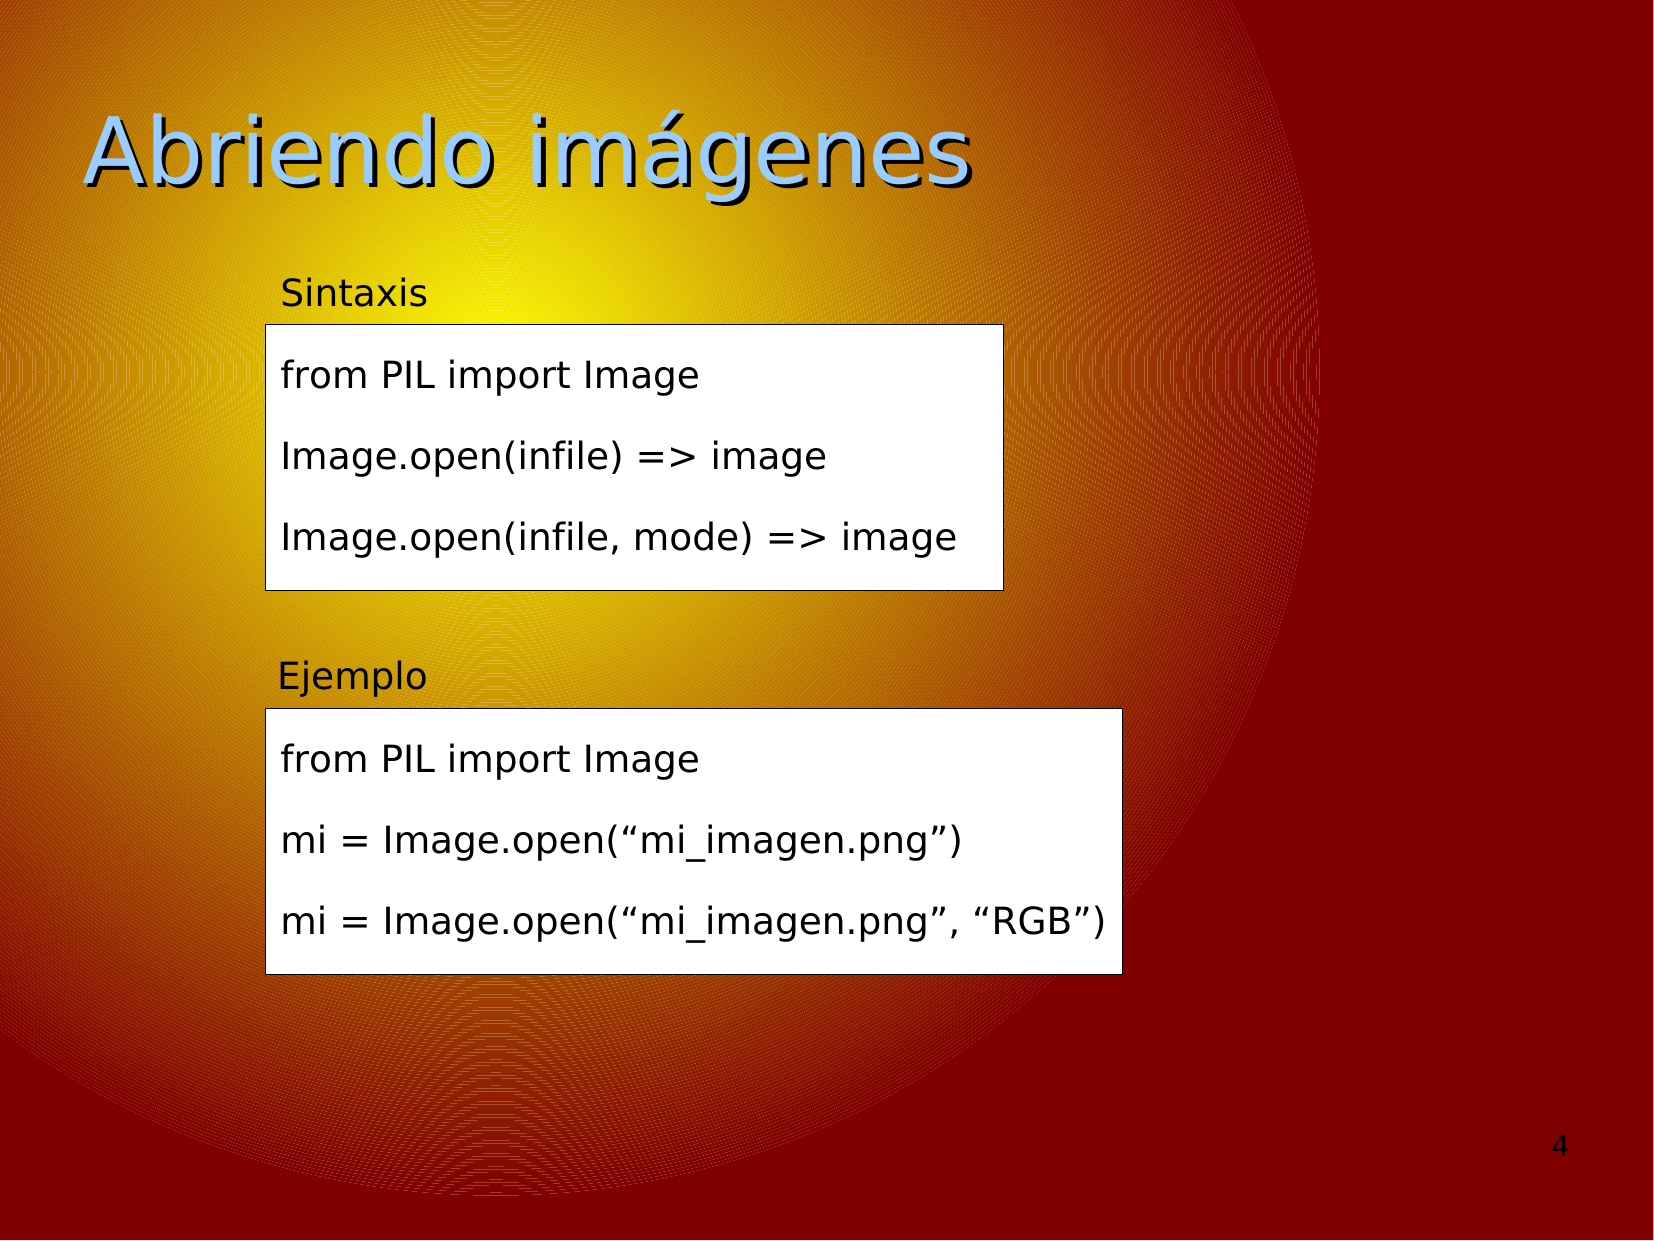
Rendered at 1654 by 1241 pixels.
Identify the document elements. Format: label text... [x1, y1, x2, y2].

title Abriendo imágenes [82, 0, 1571, 311]
text_box from PIL import Image Image.open(infile) => image Image.open(infile, mode) => image [265, 324, 1004, 591]
text_box from PIL import Image mi = Image.open(“mi_imagen.png”) mi = Image.open(“mi_imagen.png”, “RGB”) [265, 708, 1123, 975]
text_box Ejemplo [262, 649, 443, 708]
text_box Sintaxis [265, 266, 444, 325]
